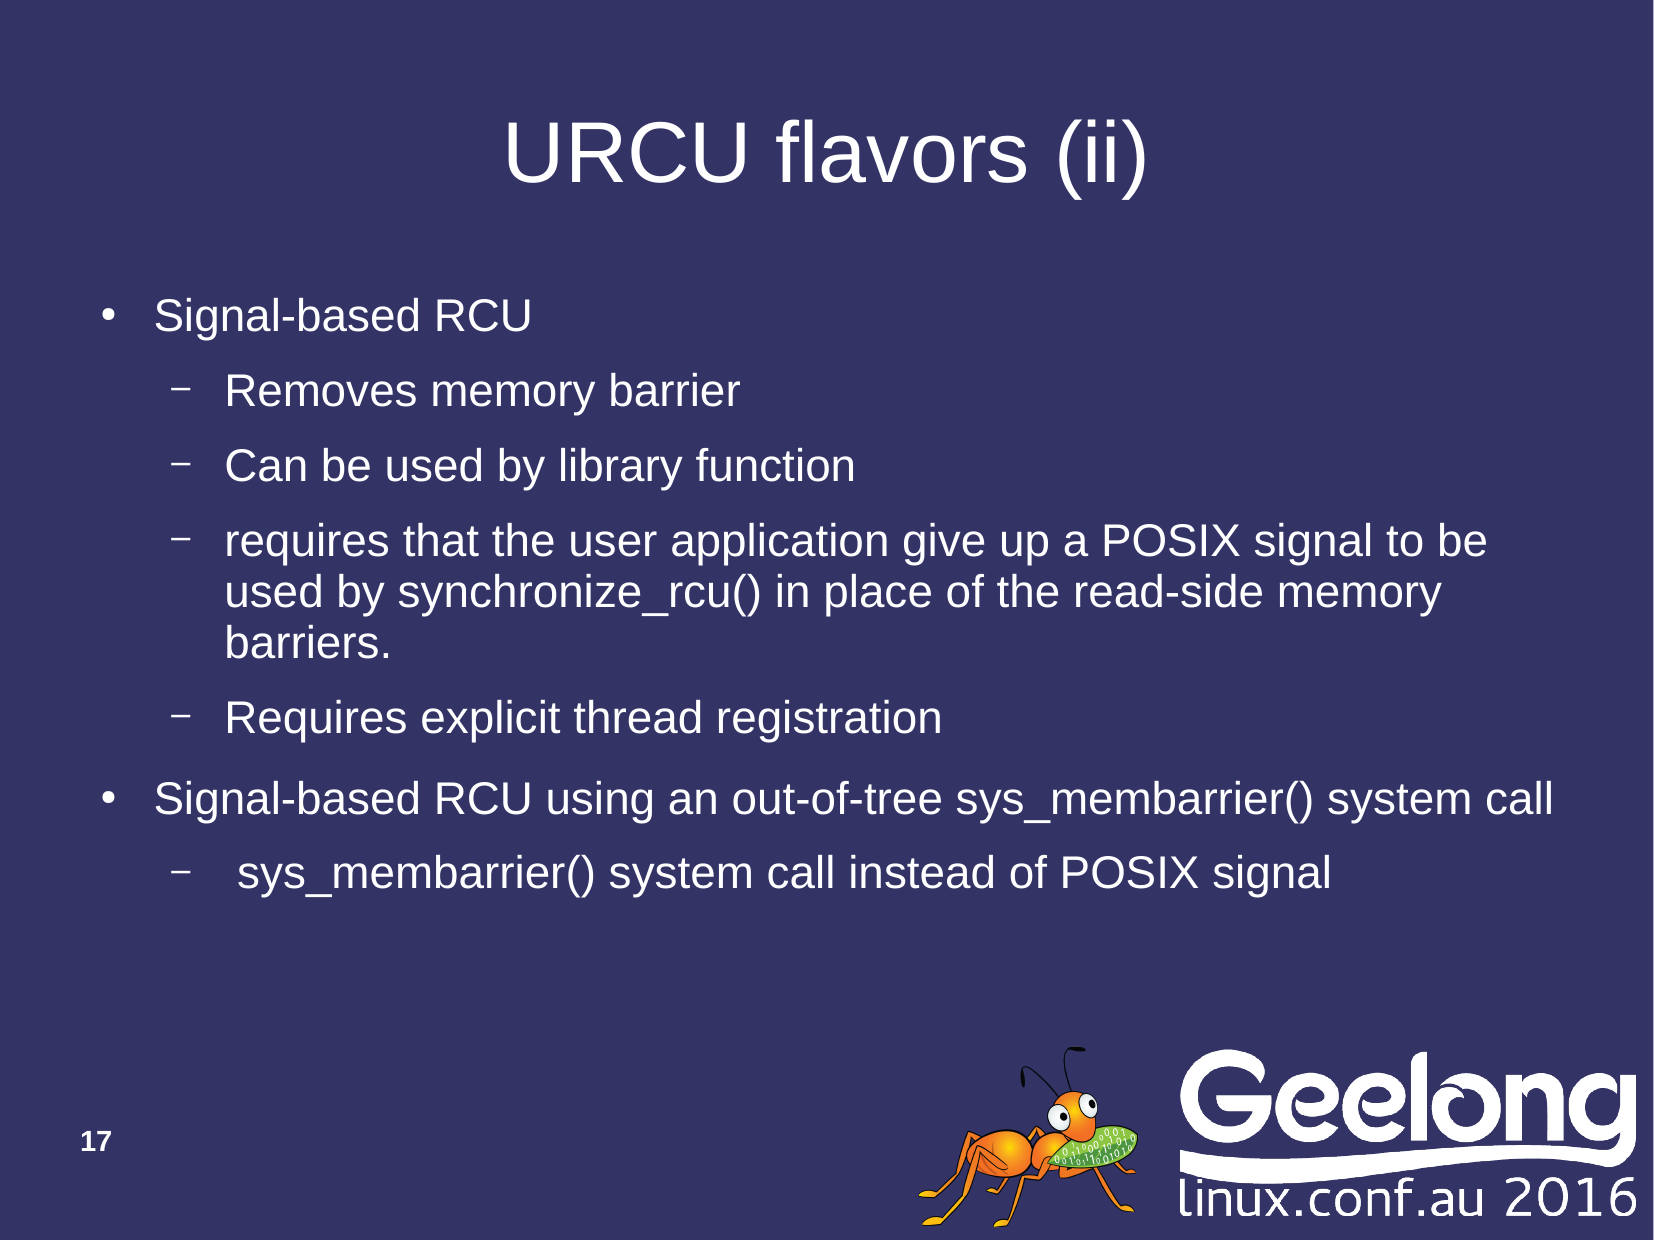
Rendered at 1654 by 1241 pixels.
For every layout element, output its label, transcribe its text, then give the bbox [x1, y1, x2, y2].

list Signal-based RCU Removes memory barrier Can be used by library function requires that the user application give up a POSIX signal to be used by synchronize_rcu() in place of the read-side memory barriers. Requires explicit thread registration Signal-based RCU using an out-of-tree sys_membarrier() system call sys_membarrier() system call instead of POSIX signal [82, 290, 1571, 1010]
title URCU flavors (ii) [82, 49, 1571, 257]
picture [1180, 1049, 1636, 1216]
picture [915, 1044, 1141, 1231]
